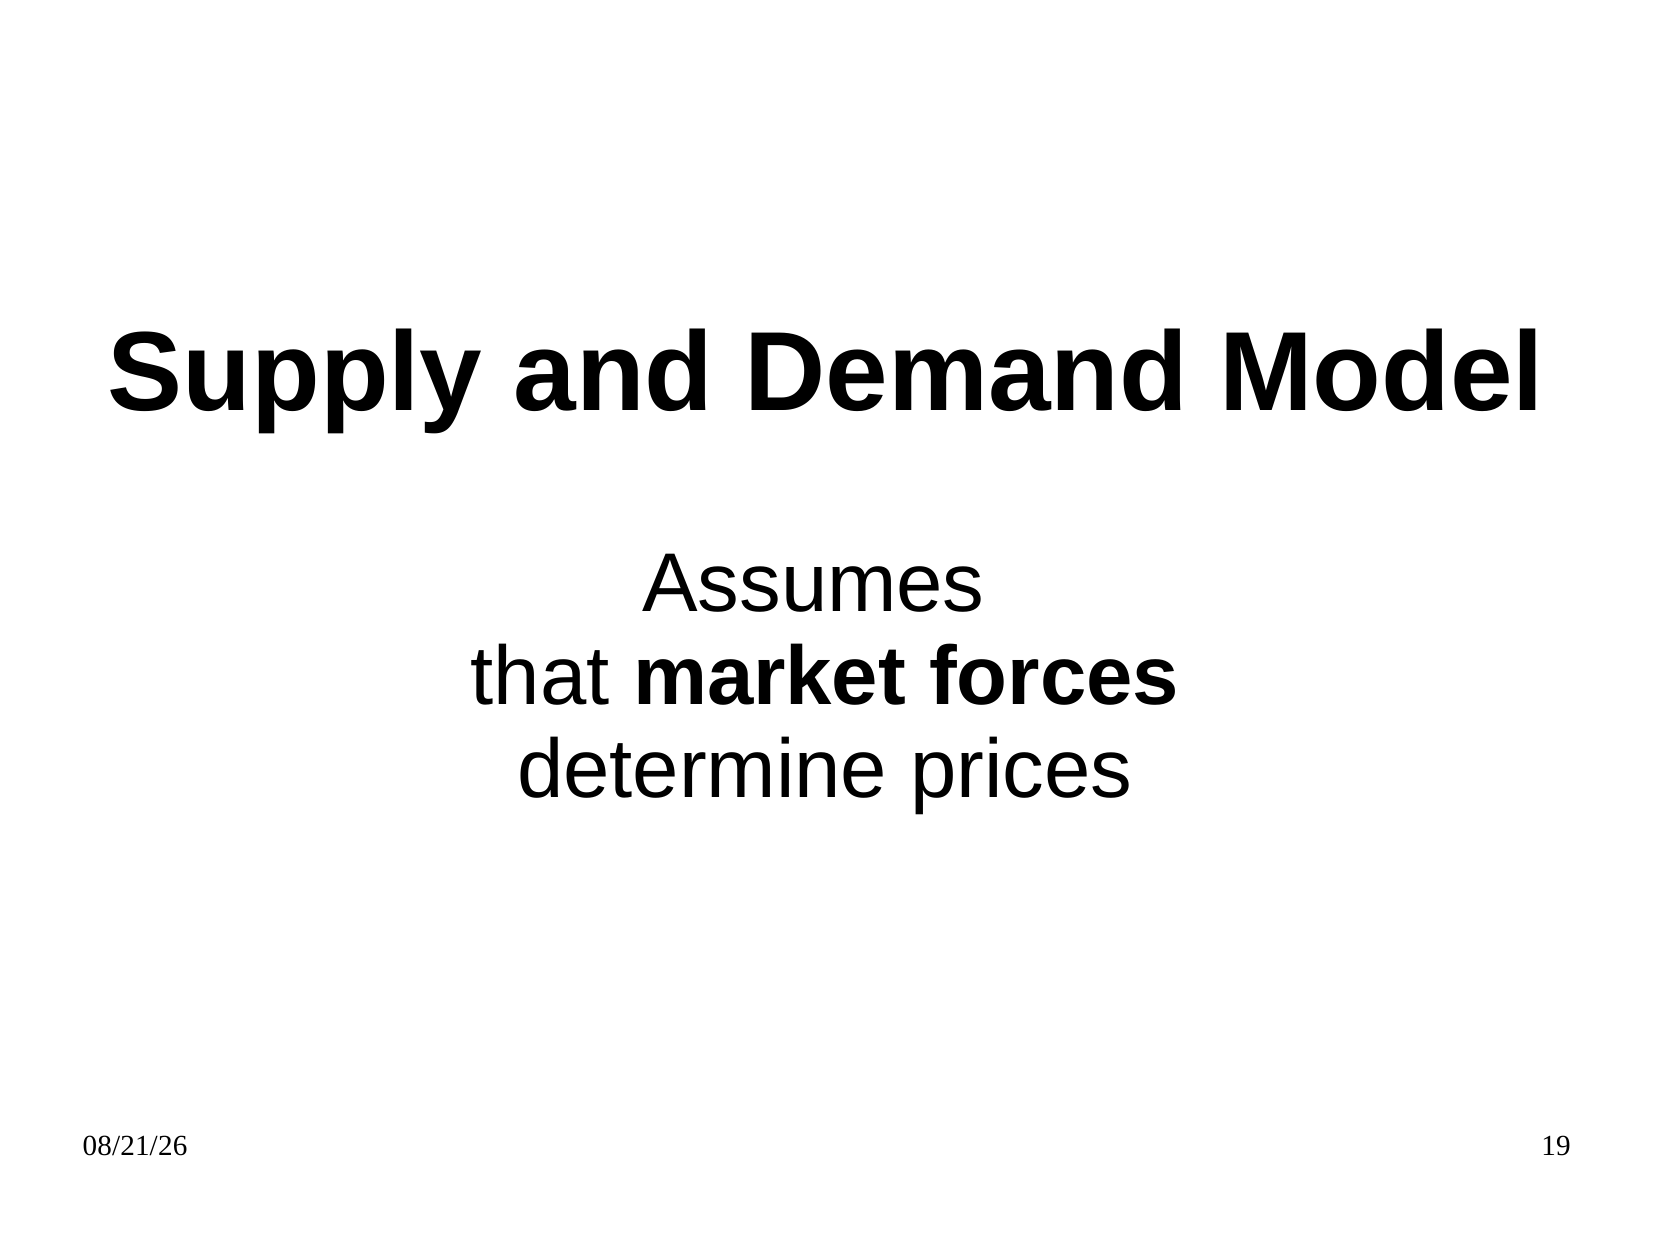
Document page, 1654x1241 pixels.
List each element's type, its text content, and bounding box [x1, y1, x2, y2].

subtitle Assumes that market forces determine prices [80, 536, 1570, 816]
title Supply and Demand Model [82, 267, 1571, 476]
